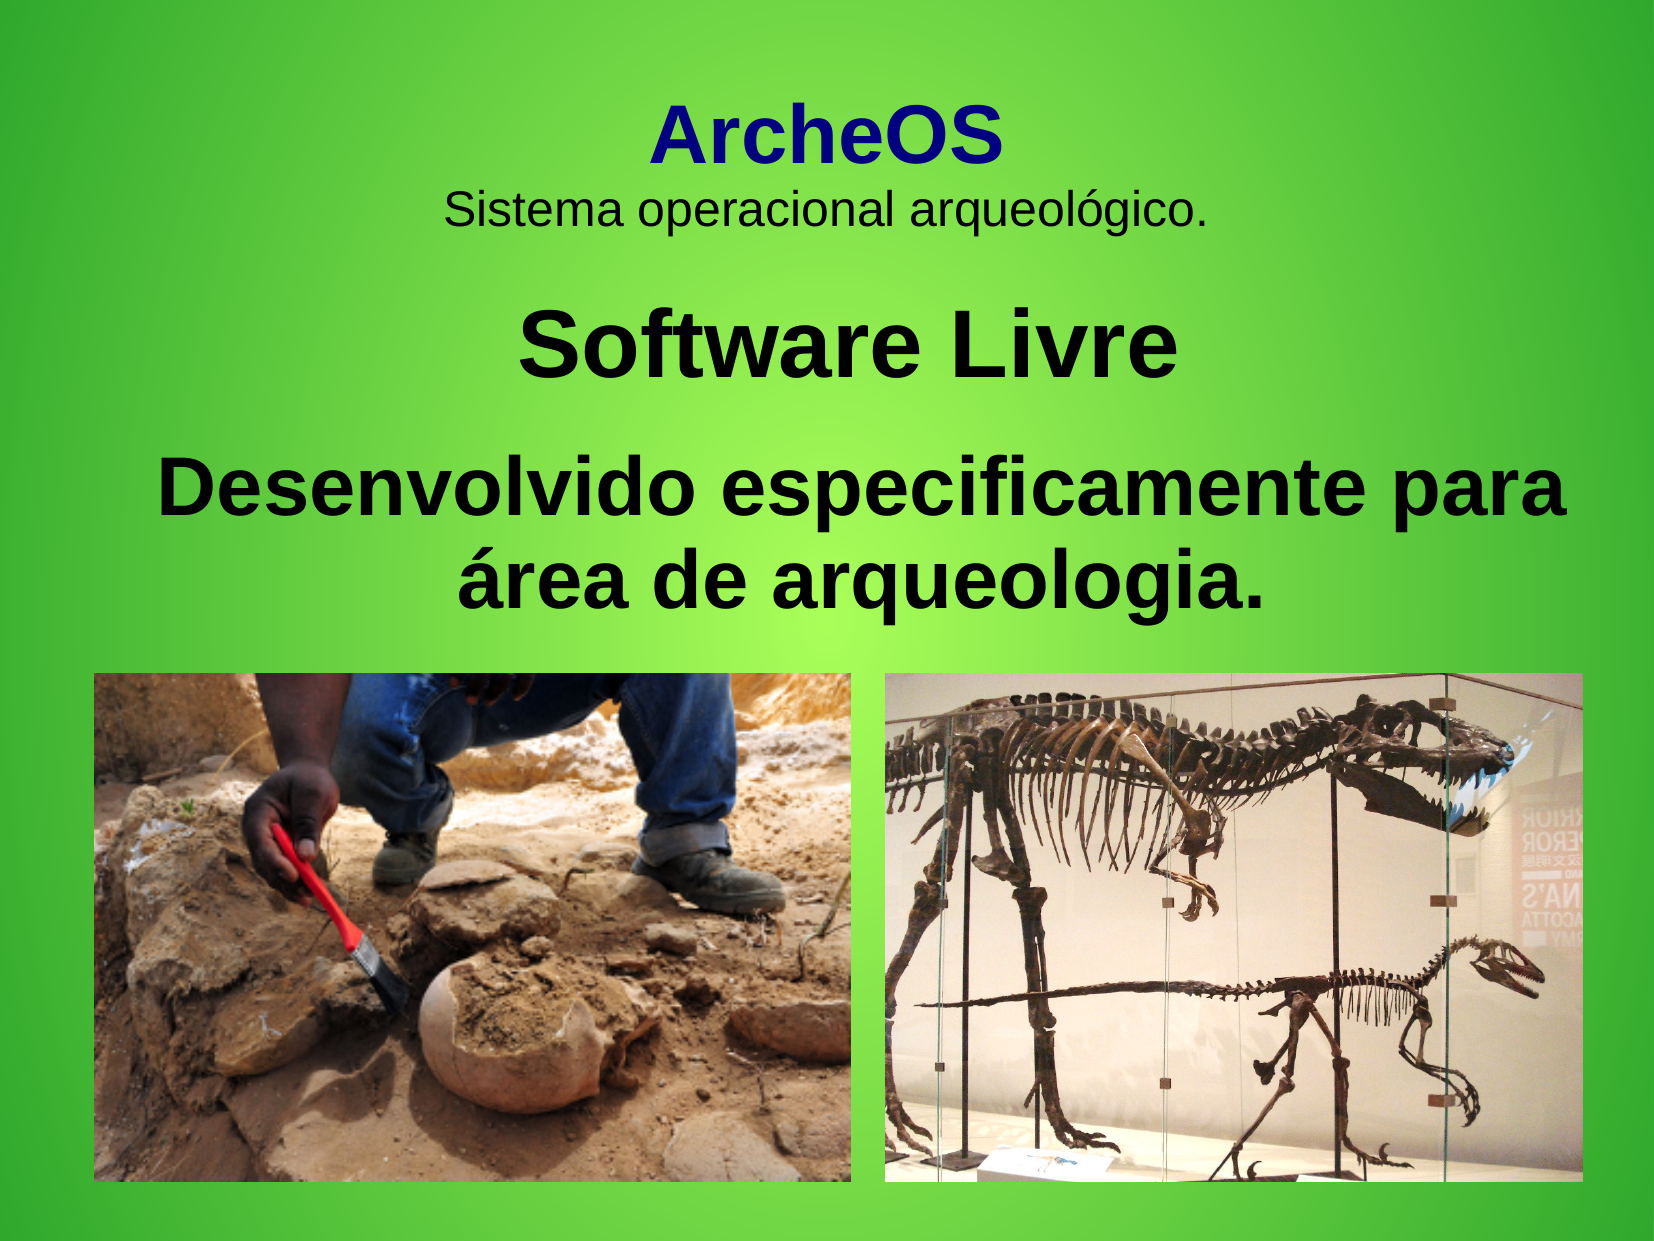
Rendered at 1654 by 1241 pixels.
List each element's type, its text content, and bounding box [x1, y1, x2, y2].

picture [885, 673, 1583, 1182]
title ArcheOS Sistema operacional arqueológico. [82, 59, 1571, 267]
picture [94, 673, 851, 1182]
list Software Livre Desenvolvido especificamente para área de arqueologia. [82, 290, 1571, 1010]
